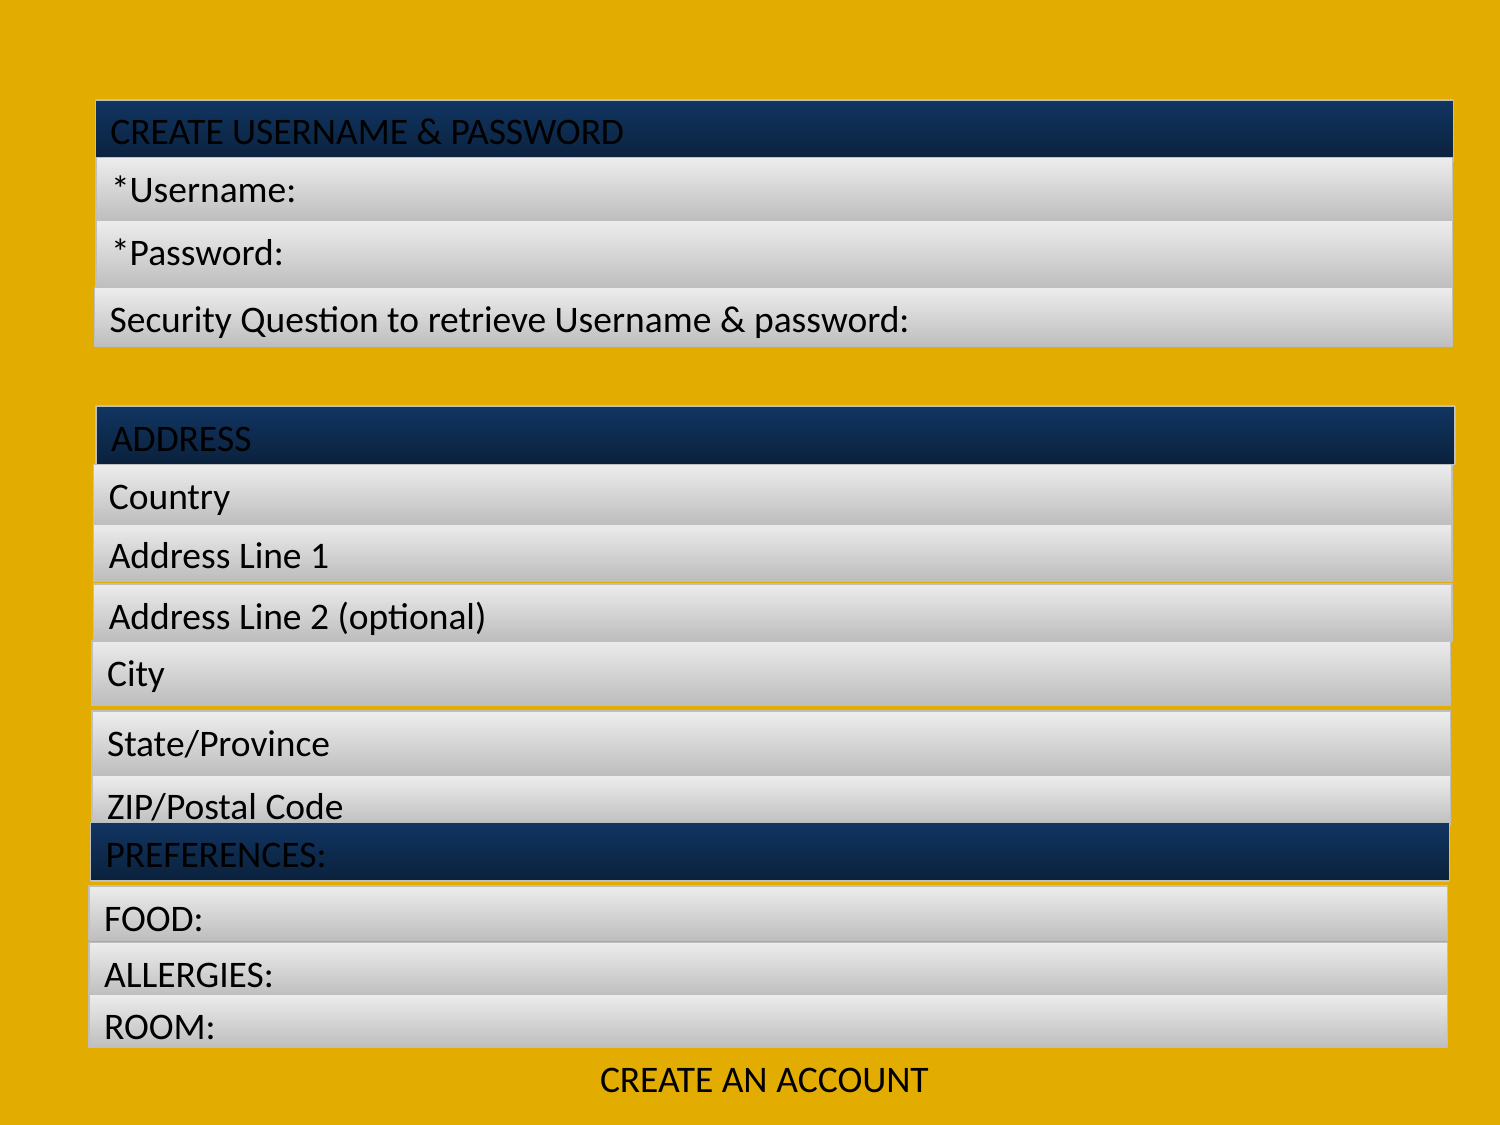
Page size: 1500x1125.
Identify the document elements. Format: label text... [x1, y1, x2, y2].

text_box *Username: [96, 157, 1453, 220]
text_box ZIP/Postal Code [92, 774, 1451, 825]
text_box FOOD: [89, 886, 1448, 940]
text_box PREFERENCES: [90, 822, 1450, 882]
text_box CREATE AN ACCOUNT [85, 1047, 1444, 1102]
text_box ADDRESS [96, 406, 1455, 465]
text_box Country [93, 464, 1452, 523]
text_box ALLERGIES: [89, 942, 1448, 994]
text_box State/Province [92, 711, 1451, 774]
text_box City [92, 641, 1451, 706]
text_box *Password: [96, 220, 1453, 287]
text_box Security Question to retrieve Username & password: [94, 287, 1453, 346]
text_box Address Line 1 [93, 523, 1452, 581]
text_box ROOM: [89, 994, 1448, 1048]
list CREATE USERNAME & PASSWORD [95, 99, 1454, 163]
text_box Address Line 2 (optional) [93, 584, 1452, 642]
